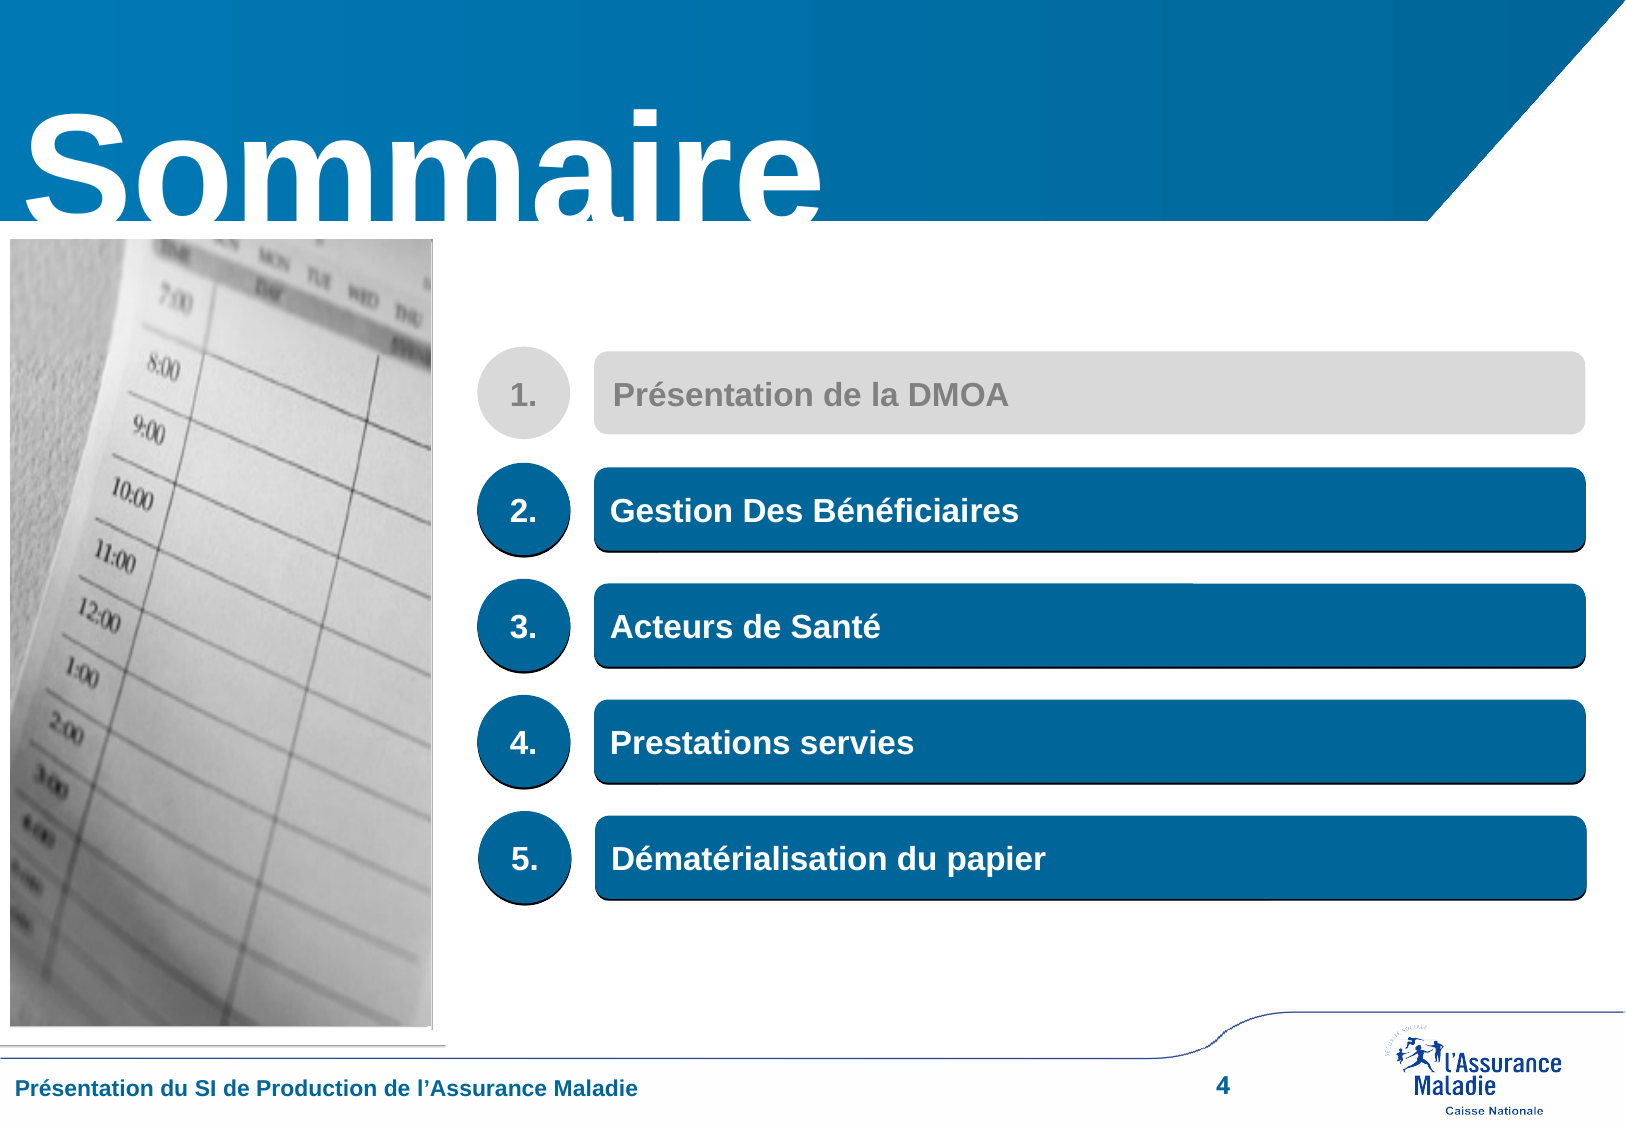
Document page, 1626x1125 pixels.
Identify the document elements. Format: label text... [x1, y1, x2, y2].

picture [11, 1026, 431, 1030]
text_box Acteurs de Santé [594, 583, 1586, 667]
text_box Présentation de la DMOA [594, 351, 1586, 435]
text_box 5. [478, 811, 572, 904]
text_box 1. [477, 346, 571, 440]
text_box Dématérialisation du papier [595, 815, 1587, 899]
text_box Gestion Des Bénéficiaires [594, 467, 1586, 551]
picture [0, 1011, 1625, 1125]
text_box Prestations servies [594, 699, 1586, 783]
text_box 4. [477, 694, 571, 788]
text_box 3. [477, 578, 571, 672]
text_box 2. [477, 462, 571, 556]
